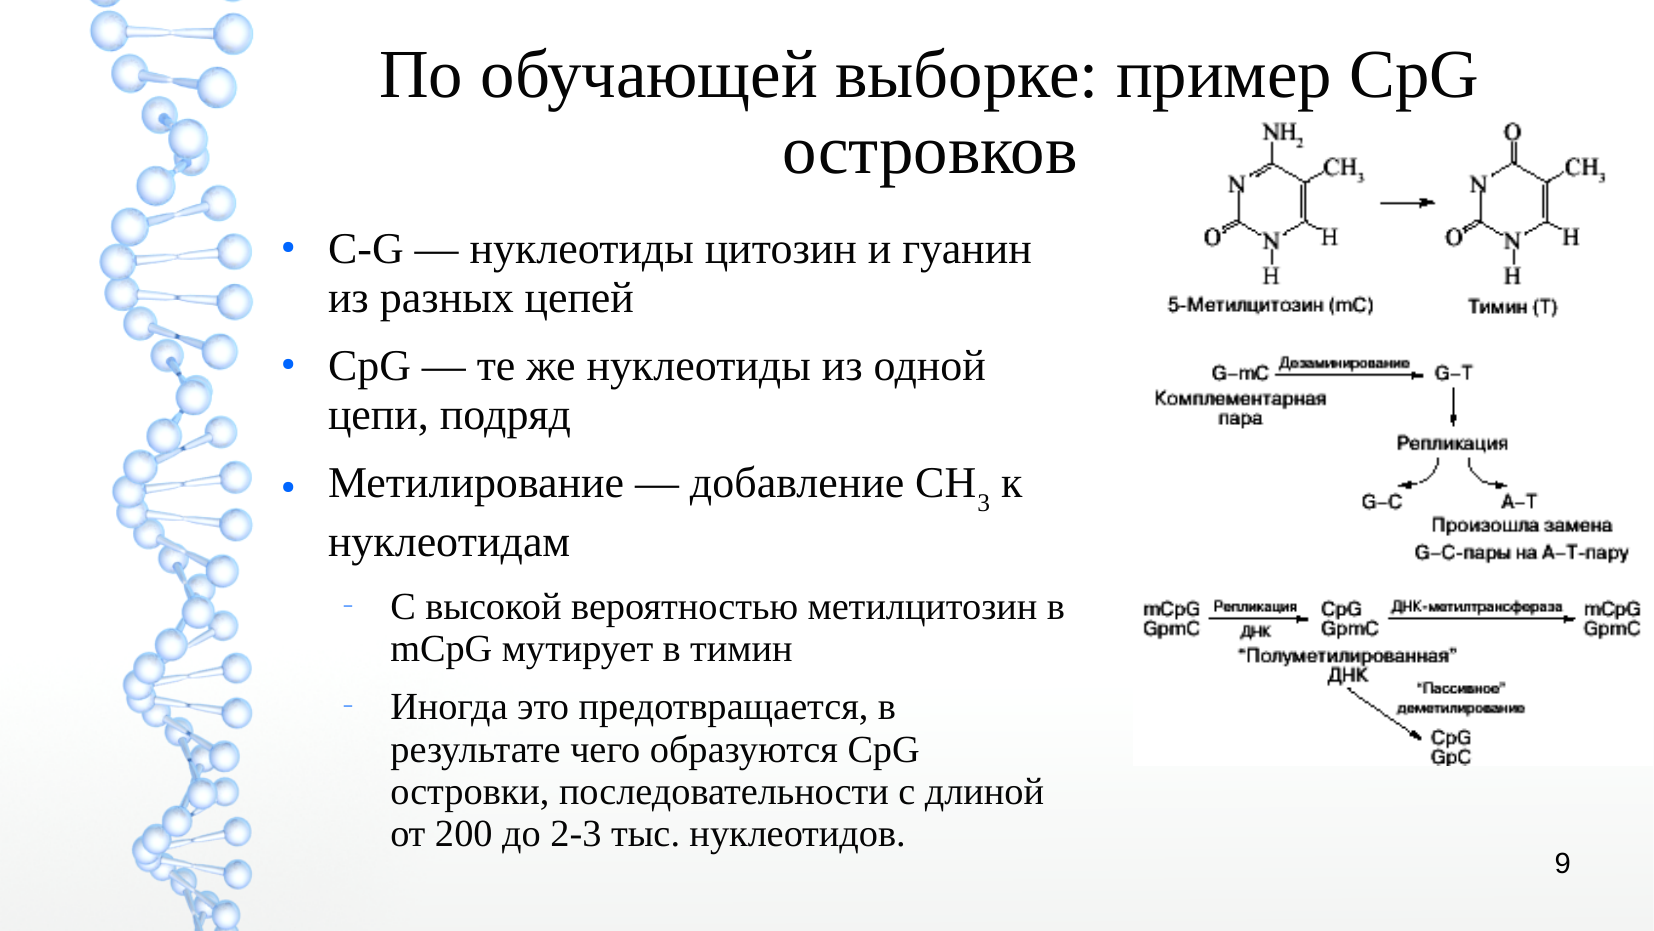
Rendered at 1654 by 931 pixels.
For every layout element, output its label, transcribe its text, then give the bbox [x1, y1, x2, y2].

list С-G — нуклеотиды цитозин и гуанин из разных цепей CpG — те же нуклеотиды из одной цепи, подряд Метилирование — добавление CH3 к нуклеотидам С высокой вероятностью метилцитозин в mCpG мутирует в тимин Иногда это предотвращается, в результате чего образуются CpG островки, последовательности с длиной от 200 до 2-3 тыс. нуклеотидов. [265, 224, 1075, 863]
title По обучающей выборке: пример CpG островков [265, 35, 1595, 189]
picture [0, 0, 1654, 931]
